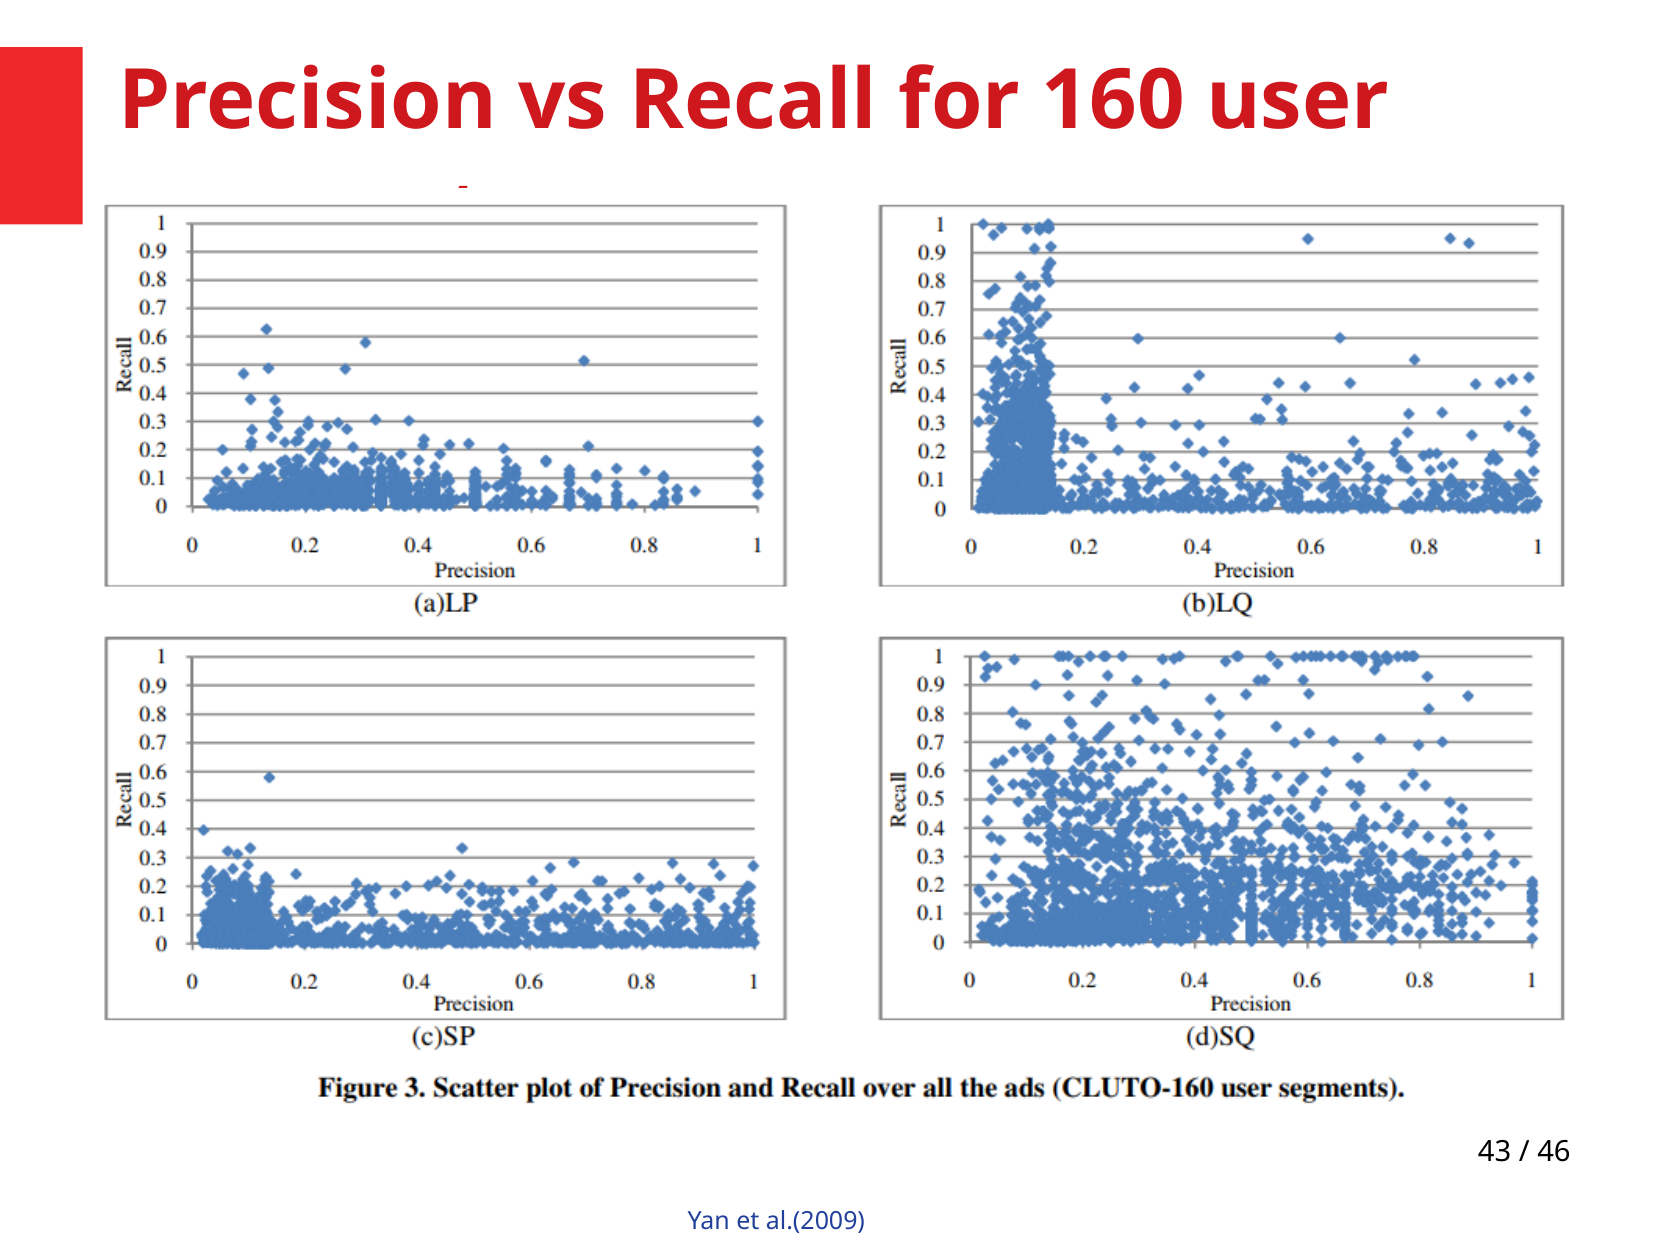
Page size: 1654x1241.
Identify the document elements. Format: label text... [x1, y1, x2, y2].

title Precision vs Recall for 160 user segments [118, 49, 1571, 188]
text_box Yan et al.(2009) [672, 1195, 943, 1240]
picture [89, 188, 1588, 1122]
